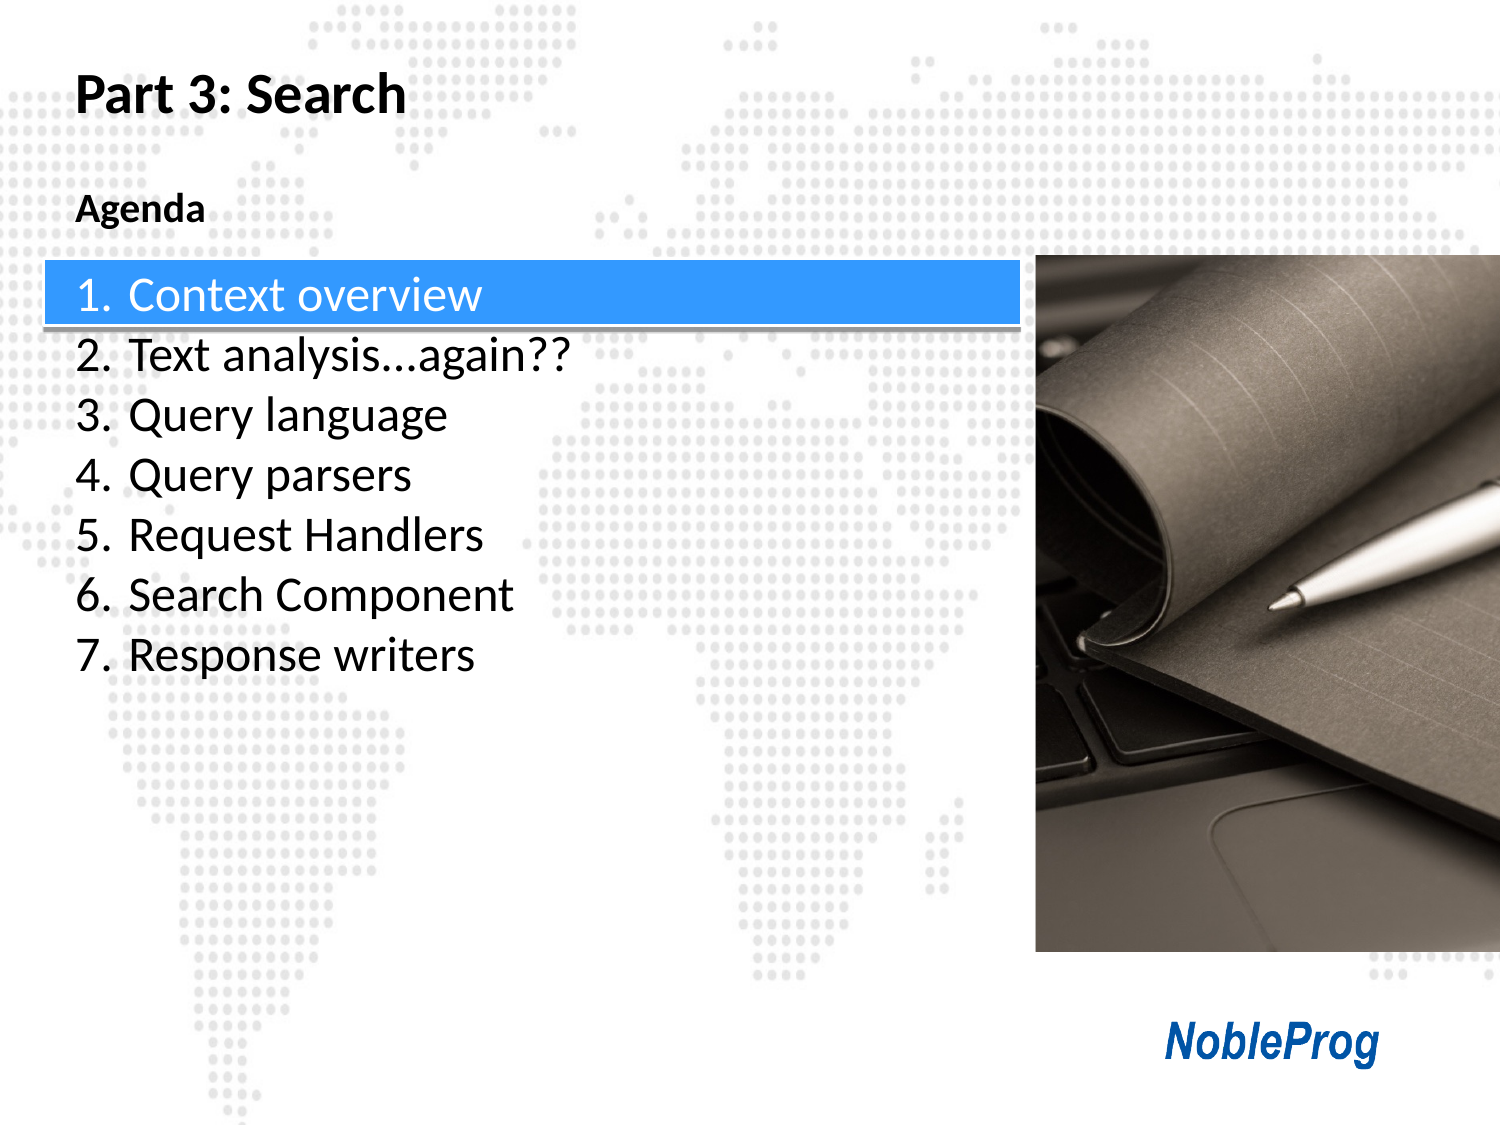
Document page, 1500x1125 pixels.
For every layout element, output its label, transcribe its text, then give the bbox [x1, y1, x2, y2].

text_box Part 3: Search [75, 55, 1425, 127]
picture [0, 0, 1500, 1125]
text_box [43, 258, 1022, 326]
text_box Context overview Text analysis...again?? Query language Query parsers Request Handlers Search Component Response writers [75, 261, 1425, 958]
text_box Agenda [75, 180, 1425, 231]
